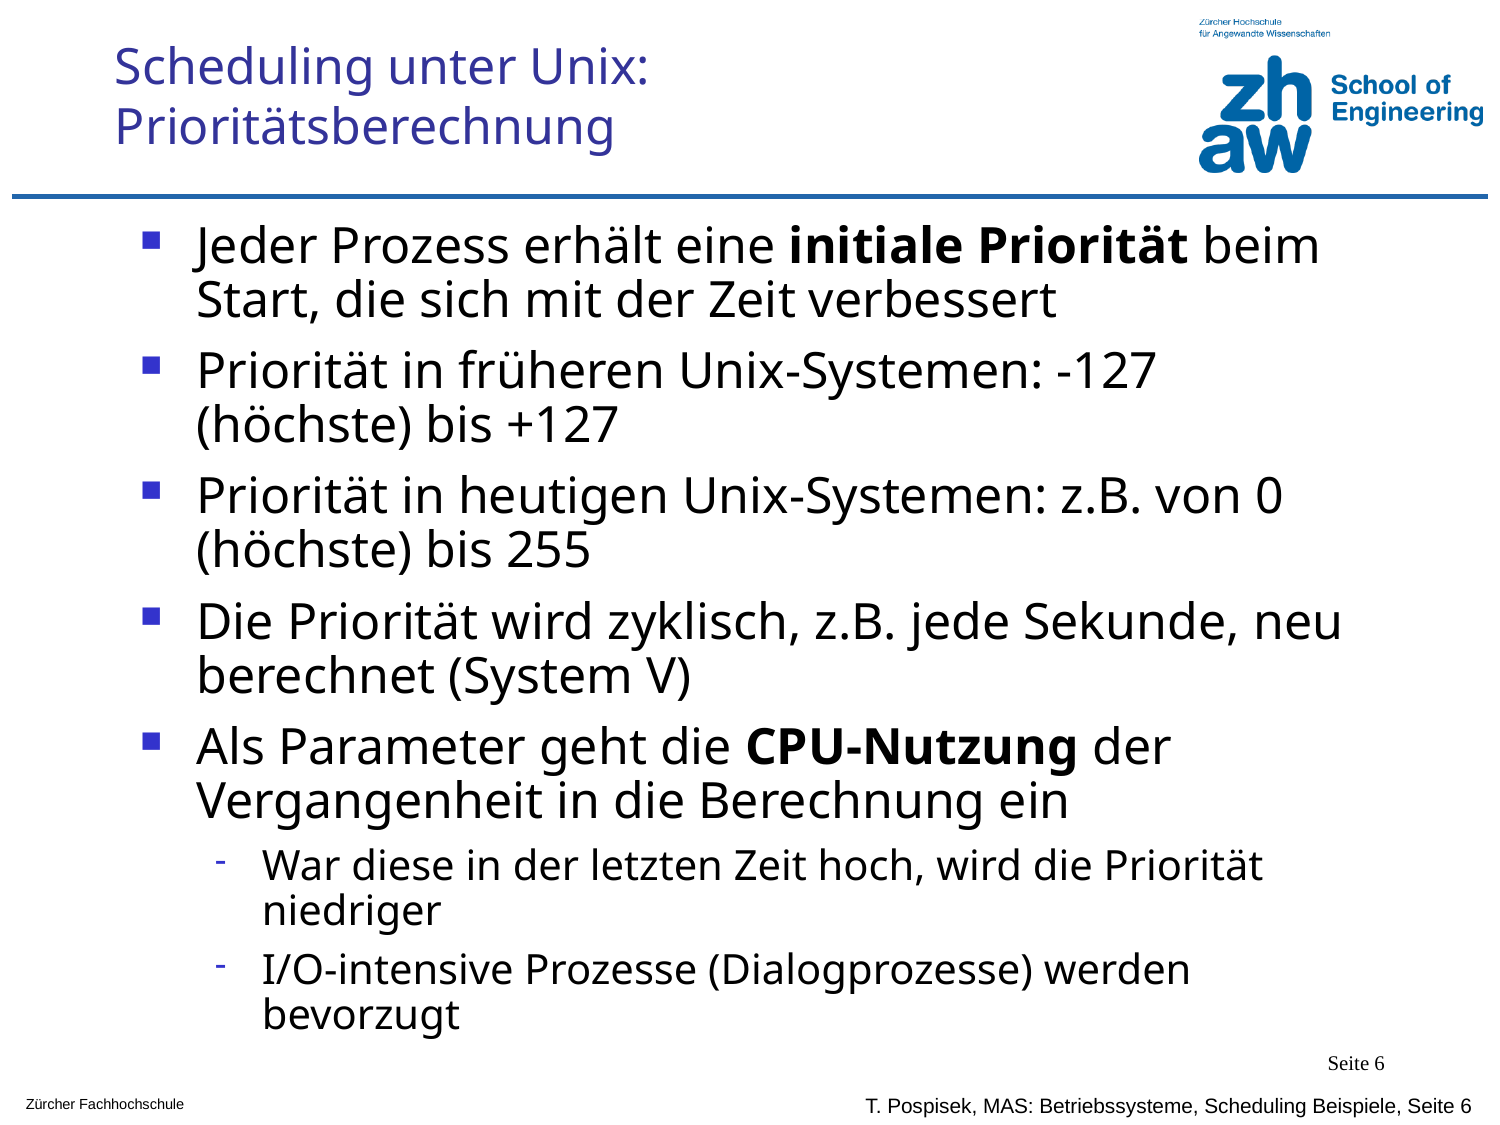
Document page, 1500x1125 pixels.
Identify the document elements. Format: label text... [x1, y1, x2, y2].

list Jeder Prozess erhält eine initiale Priorität beim Start, die sich mit der Zeit verbessert Priorität in früheren Unix-Systemen: -127 (höchste) bis +127 Priorität in heutigen Unix-Systemen: z.B. von 0 (höchste) bis 255 Die Priorität wird zyklisch, z.B. jede Sekunde, neu berechnet (System V) Als Parameter geht die CPU-Nutzung der Vergangenheit in die Berechnung ein War diese in der letzten Zeit hoch, wird die Priorität niedriger I/O-intensive Prozesse (Dialogprozesse) werden bevorzugt [125, 212, 1363, 975]
text_box Seite <number> [1087, 1024, 1400, 1100]
title Scheduling unter Unix: Prioritätsberechnung [99, 50, 1158, 163]
picture [1199, 19, 1483, 173]
